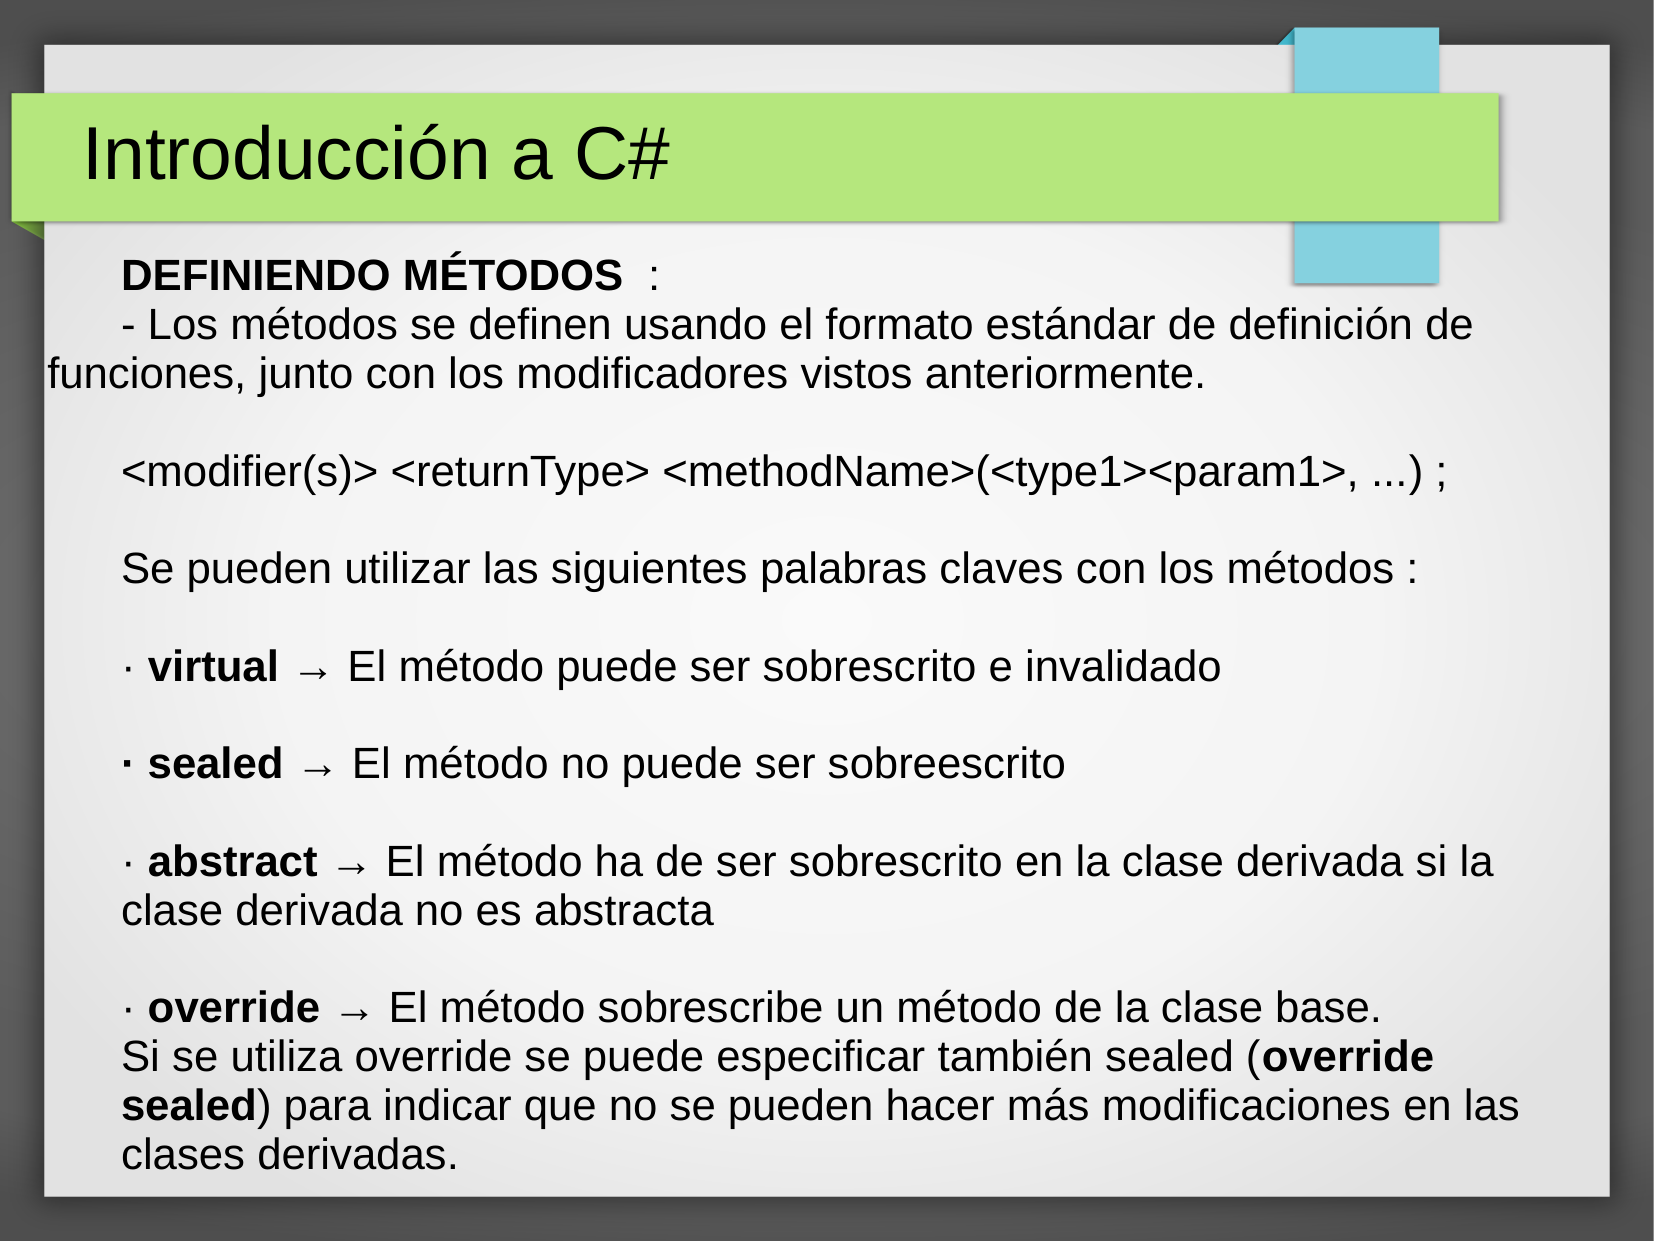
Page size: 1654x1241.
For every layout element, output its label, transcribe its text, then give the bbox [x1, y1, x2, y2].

title Introducción a C# [82, 94, 1264, 213]
text_box DEFINIENDO MÉTODOS : - Los métodos se definen usando el formato estándar de definición de funciones, junto con los modificadores vistos anteriormente. <modifier(s)> <returnType> <methodName>(<type1><param1>, ...) ; Se pueden utilizar las siguientes palabras claves con los métodos : · virtual → El método puede ser sobrescrito e invalidado · sealed → El método no puede ser sobreescrito · abstract → El método ha de ser sobrescrito en la clase derivada si la clase derivada no es abstracta · override → El método sobrescribe un método de la clase base. Si se utiliza override se puede especificar también sealed (override sealed) para indicar que no se pueden hacer más modificaciones en las clases derivadas. [47, 234, 1607, 1193]
picture [0, 0, 1654, 1241]
